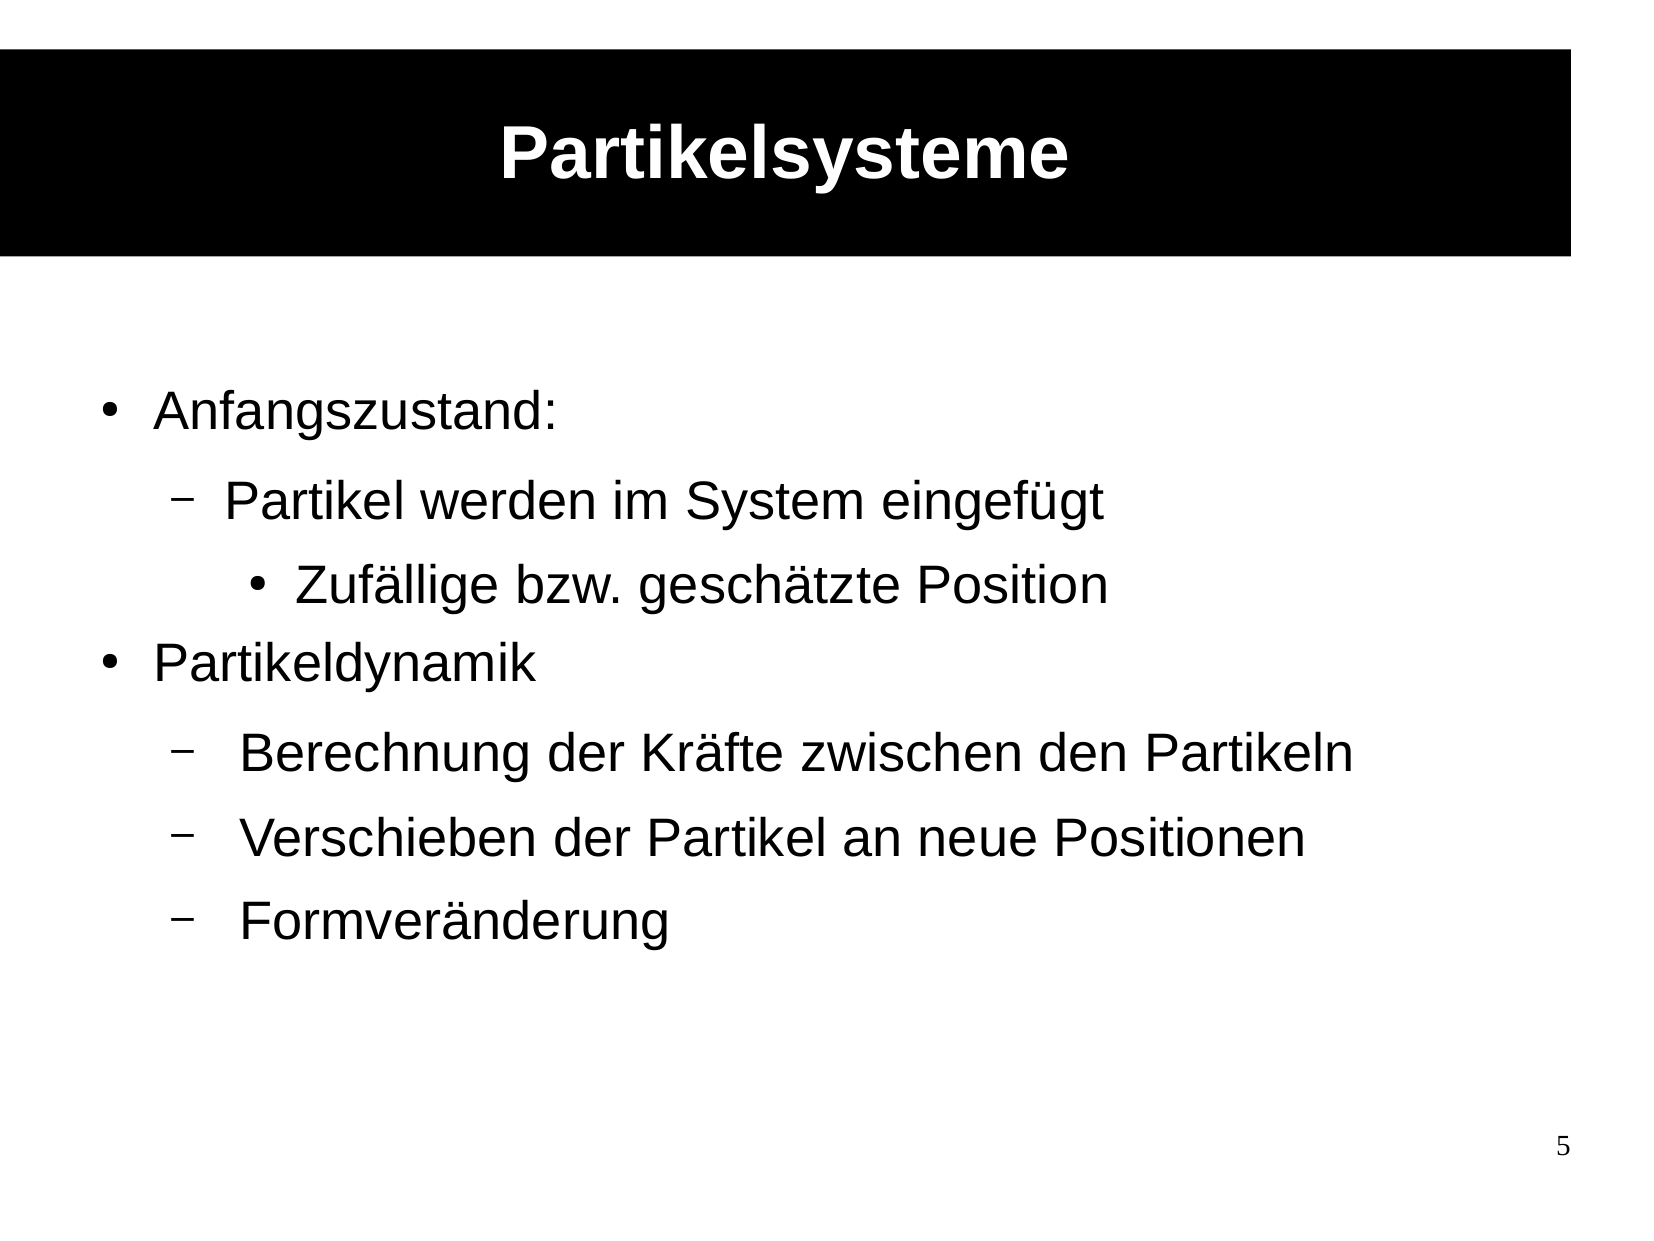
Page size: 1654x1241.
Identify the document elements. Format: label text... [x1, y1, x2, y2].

title Partikelsysteme [0, 49, 1571, 257]
list Anfangszustand: Partikel werden im System eingefügt Zufällige bzw. geschätzte Position Partikeldynamik Berechnung der Kräfte zwischen den Partikeln Verschieben der Partikel an neue Positionen Formveränderung [82, 290, 1538, 1010]
